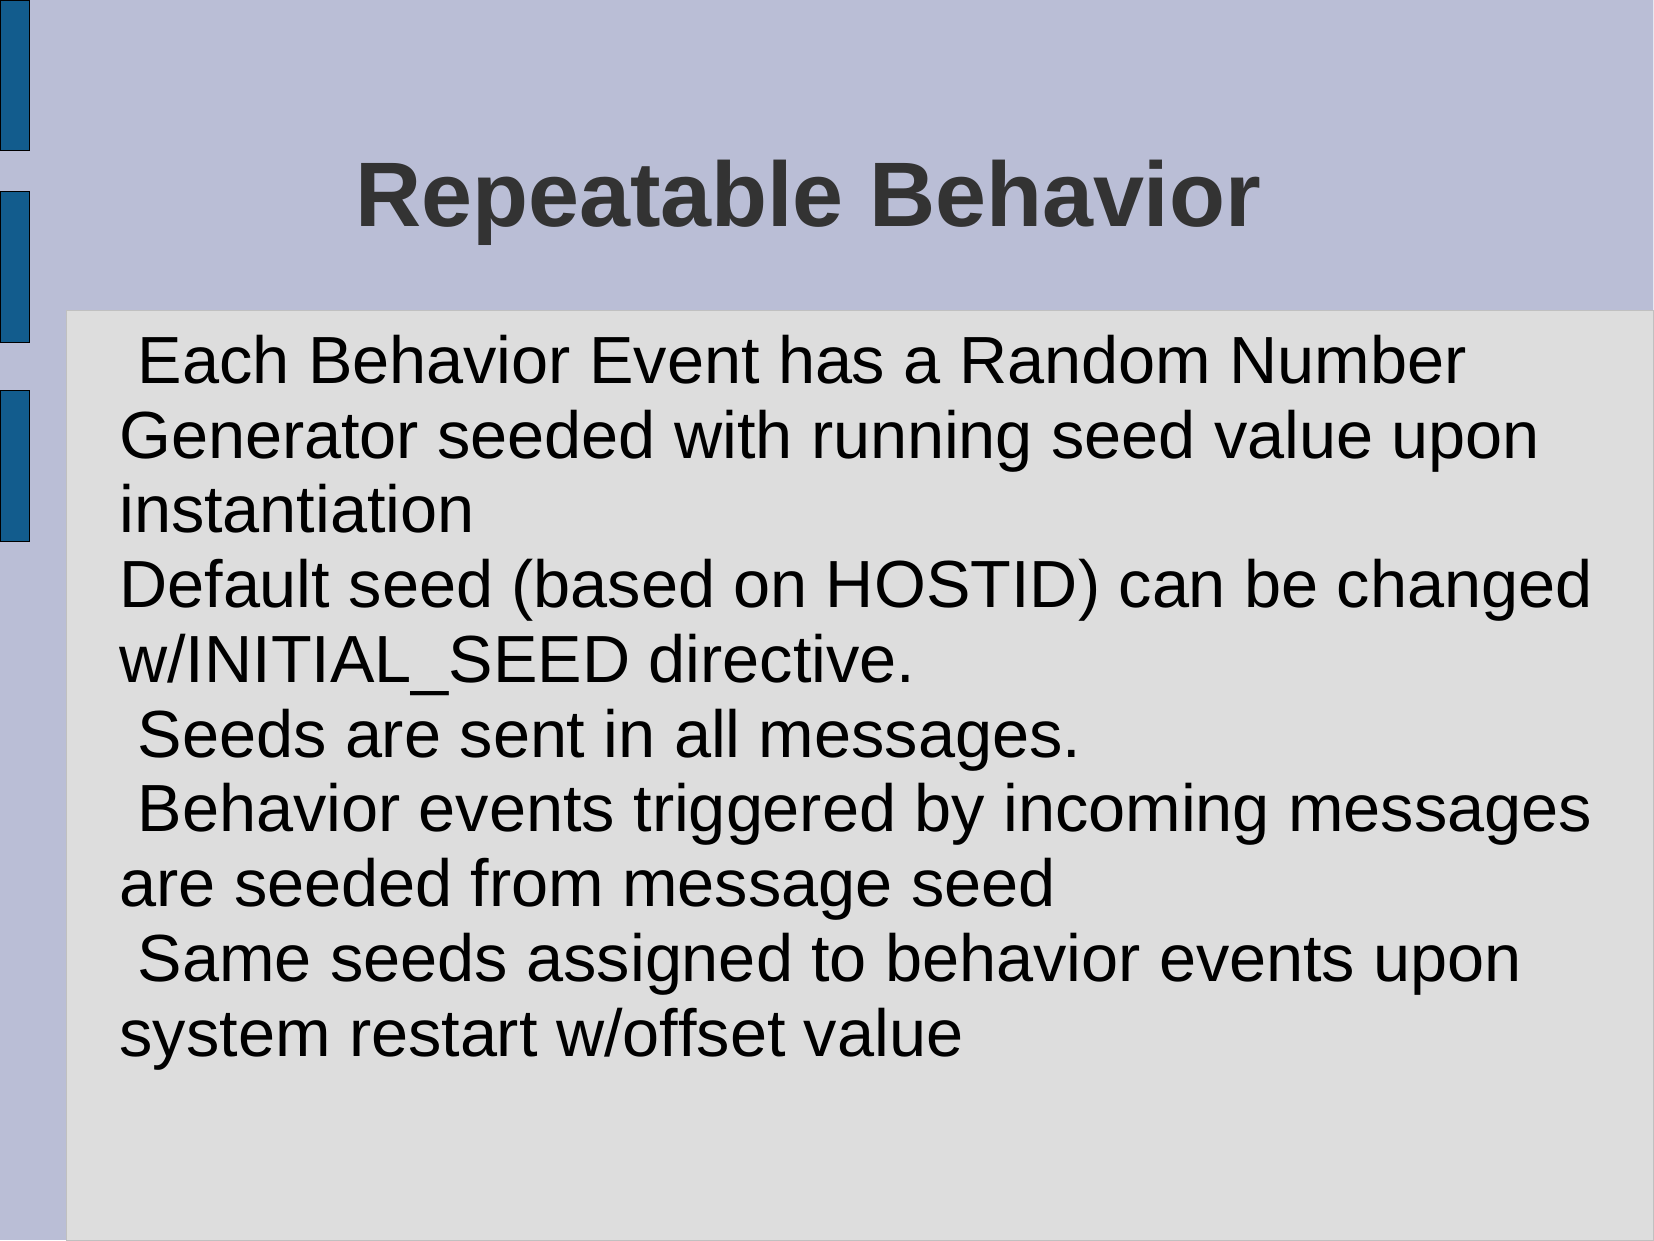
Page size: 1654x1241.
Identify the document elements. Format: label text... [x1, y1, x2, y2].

list Each Behavior Event has a Random Number Generator seeded with running seed value upon instantiation Default seed (based on HOSTID) can be changed w/INITIAL_SEED directive. Seeds are sent in all messages. Behavior events triggered by incoming messages are seeded from message seed Same seeds assigned to behavior events upon system restart w/offset value [119, 322, 1610, 1157]
title Repeatable Behavior [121, 91, 1534, 299]
